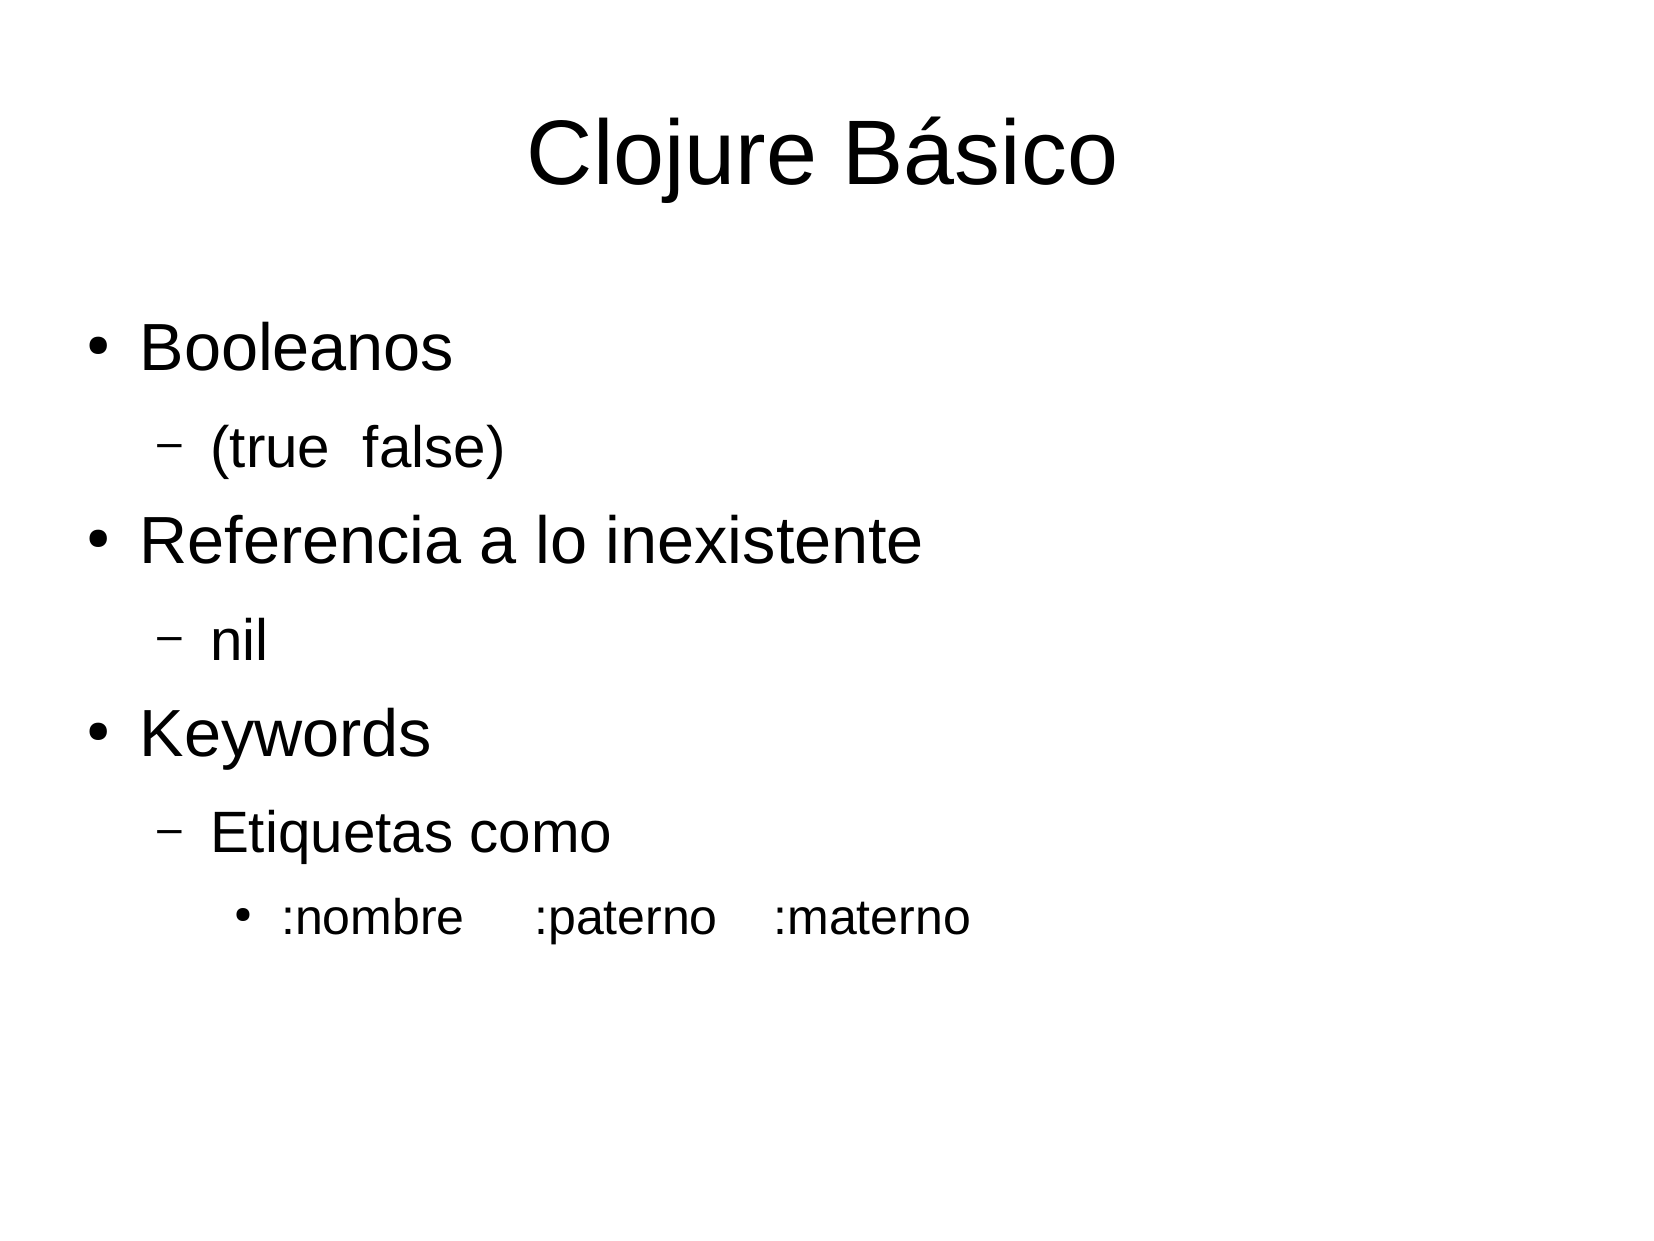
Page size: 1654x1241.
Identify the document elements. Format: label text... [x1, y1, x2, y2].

title Clojure Básico [82, 49, 1571, 257]
list Booleanos (true false) Referencia a lo inexistente nil Keywords Etiquetas como :nombre :paterno :materno [68, 310, 1557, 1030]
